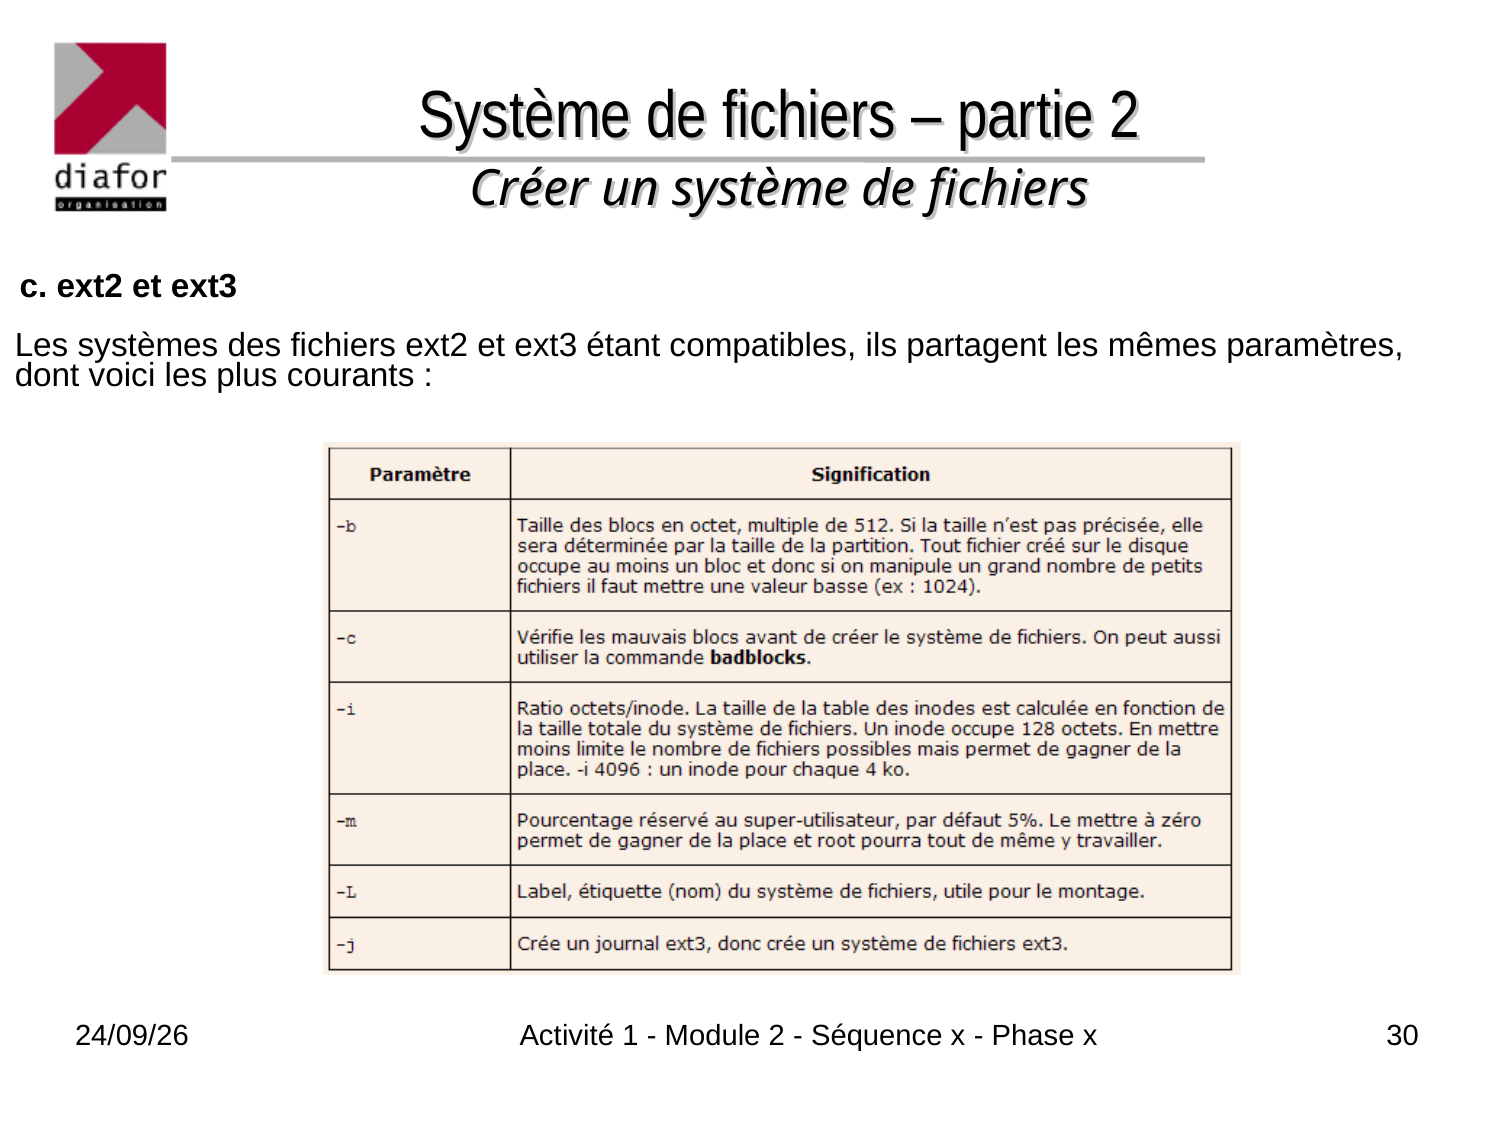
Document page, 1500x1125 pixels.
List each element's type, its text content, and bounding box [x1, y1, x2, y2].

title Système de fichiers – partie 2 Créer un système de fichiers [104, 45, 1455, 250]
picture [323, 442, 1241, 975]
text_box c. ext2 et ext3 [4, 265, 532, 311]
picture [53, 42, 168, 213]
text_box Les systèmes des fichiers ext2 et ext3 étant compatibles, ils partagent les mêmes paramètres, dont voici les plus courants : [0, 324, 1494, 401]
